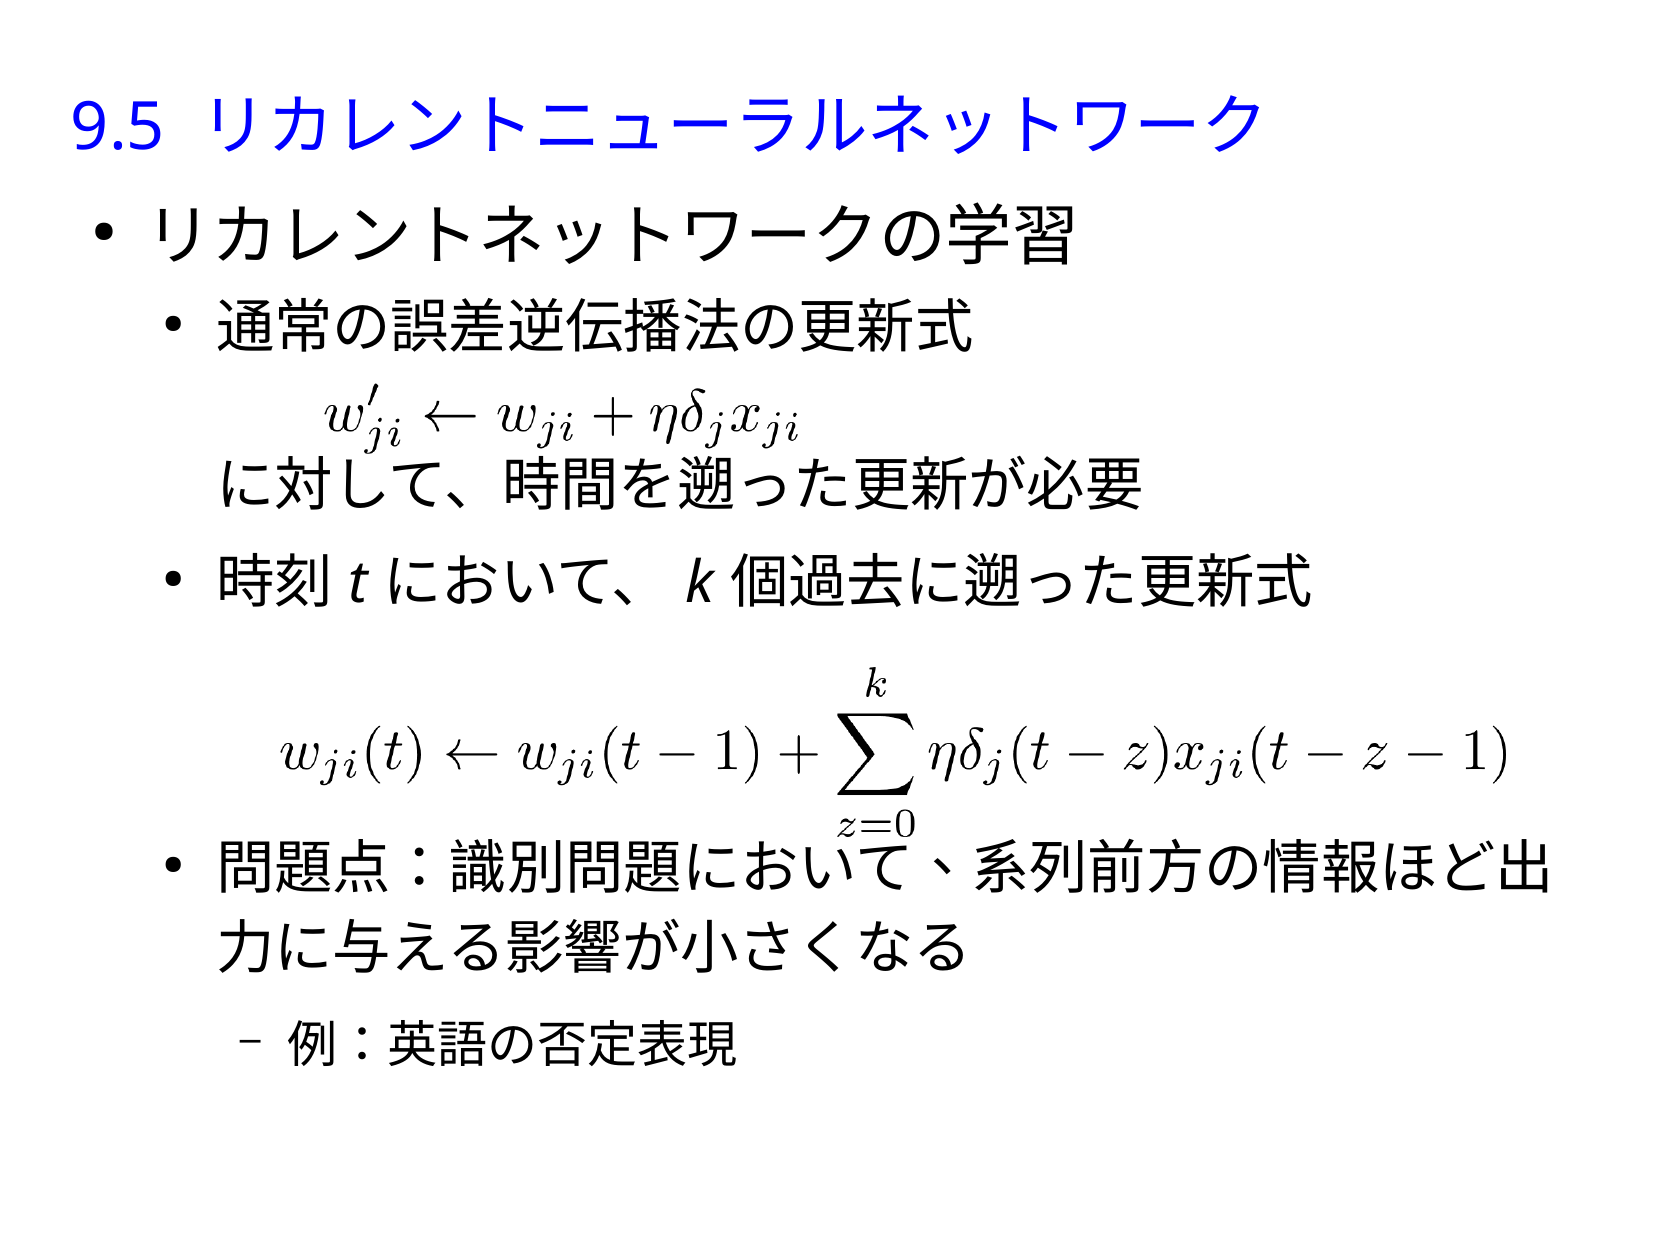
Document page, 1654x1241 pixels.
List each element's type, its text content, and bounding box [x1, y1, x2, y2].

title 9.5 リカレントニューラルネットワーク [70, 59, 1595, 189]
list リカレントネットワークの学習 通常の誤差逆伝播法の更新式 に対して、時間を遡った更新が必要 時刻tにおいて、k個過去に遡った更新式 問題点：識別問題において、系列前方の情報ほど出力に与える影響が小さくなる 例：英語の否定表現 [74, 188, 1563, 1143]
picture [280, 667, 1506, 837]
picture [324, 383, 798, 454]
